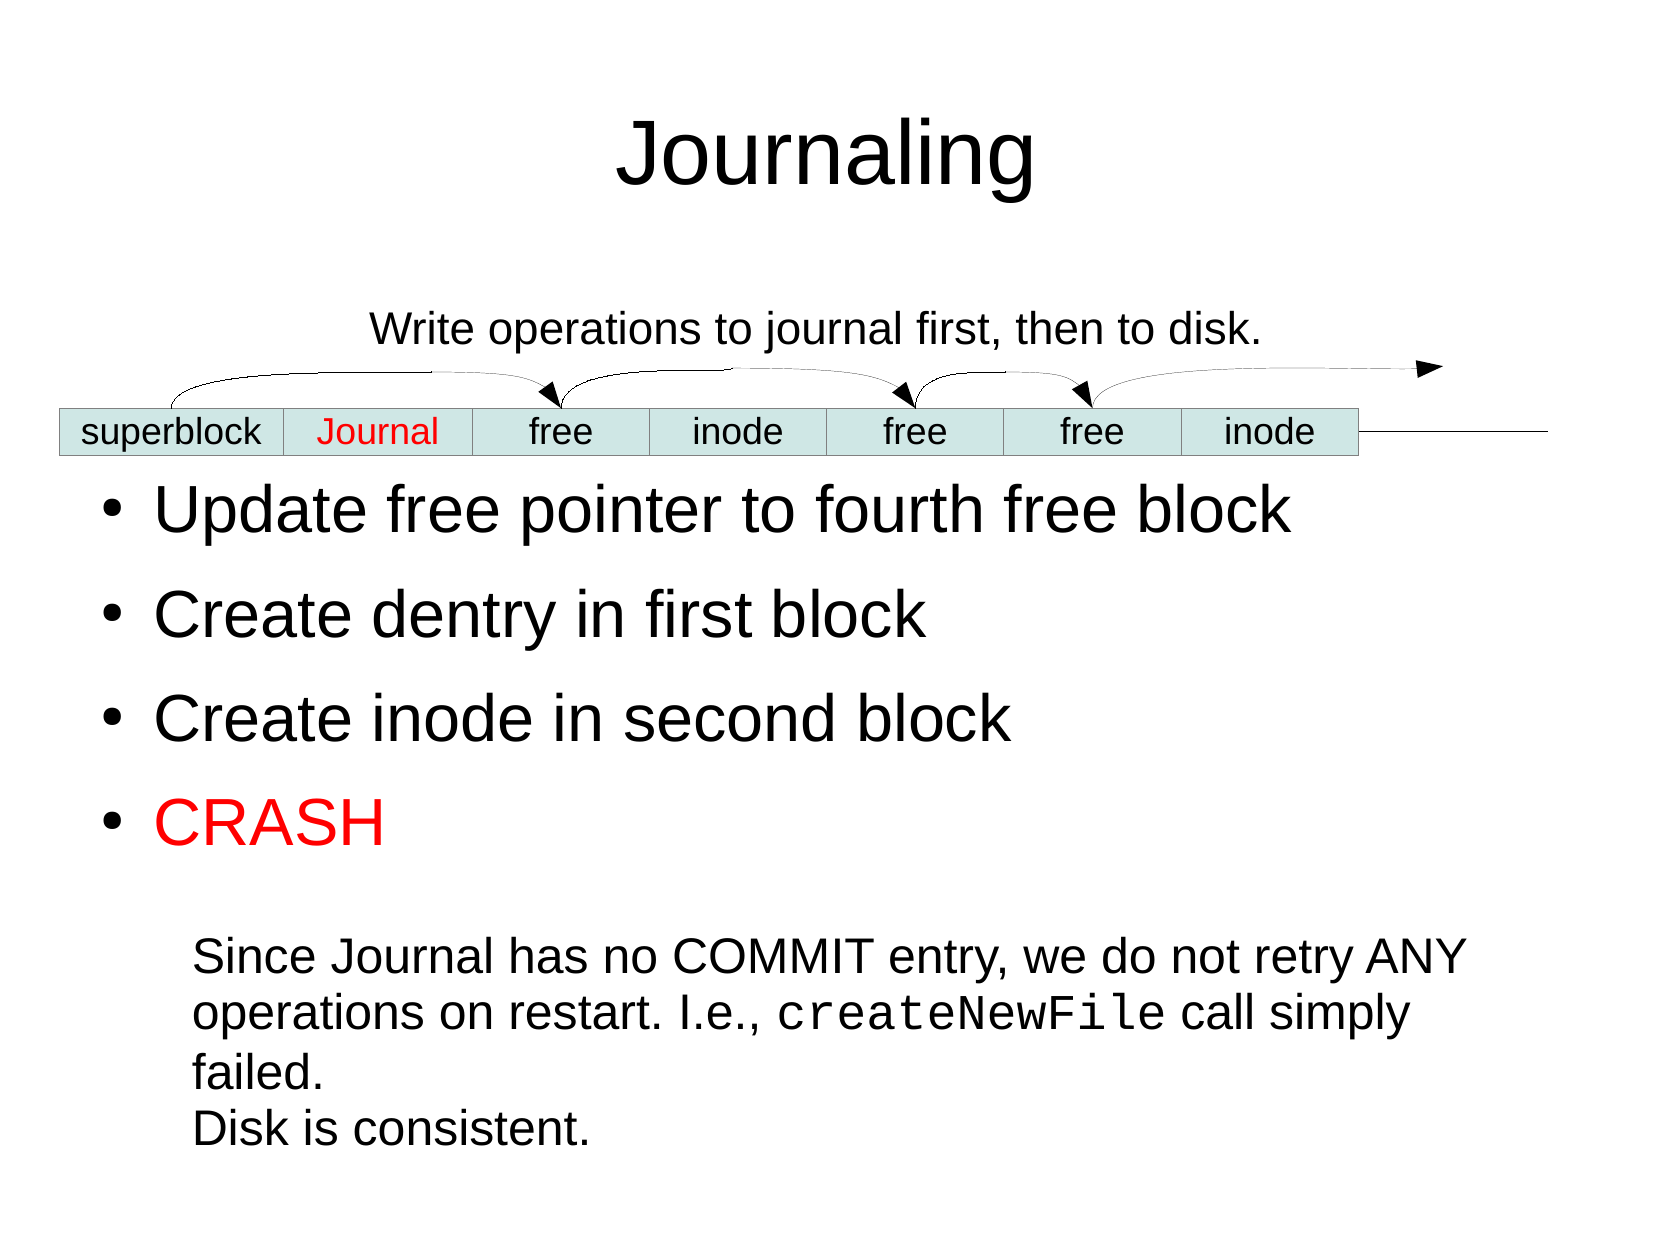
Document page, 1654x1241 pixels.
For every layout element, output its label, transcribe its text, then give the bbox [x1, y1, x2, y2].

text_box superblock [59, 408, 283, 456]
list Update free pointer to fourth free block Create dentry in first block Create inode in second block CRASH [82, 472, 1571, 1109]
text_box Since Journal has no COMMIT entry, we do not retry ANY operations on restart. I.e., createNewFile call simply failed. Disk is consistent. [177, 921, 1524, 1164]
text_box Write operations to journal first, then to disk. [354, 295, 1335, 362]
text_box free [1003, 408, 1181, 456]
title Journaling [82, 49, 1571, 257]
text_box inode [649, 408, 826, 456]
text_box Journal [283, 408, 472, 456]
text_box free [472, 408, 649, 456]
text_box inode [1181, 408, 1359, 456]
text_box free [826, 408, 1003, 456]
